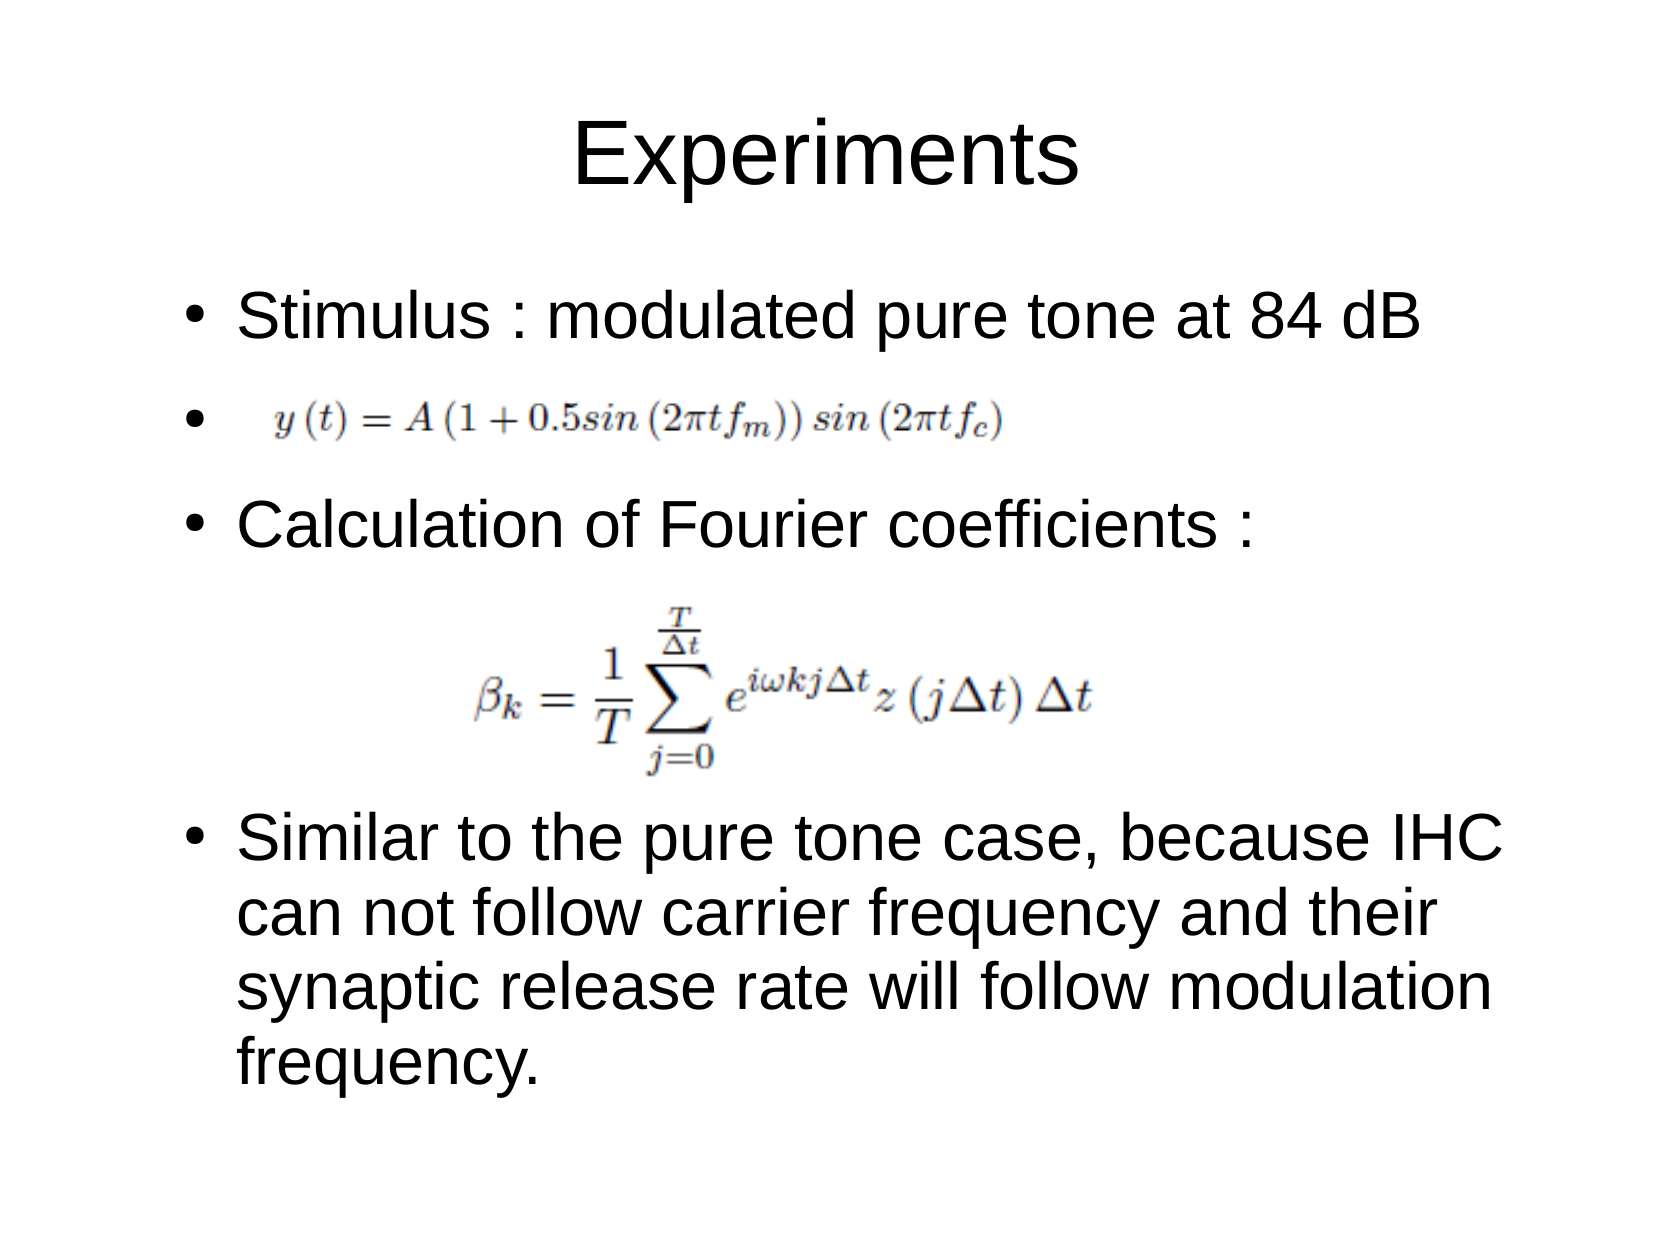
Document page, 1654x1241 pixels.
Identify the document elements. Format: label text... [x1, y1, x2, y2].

picture [460, 588, 1107, 804]
picture [259, 377, 1025, 456]
title Experiments [82, 49, 1571, 257]
list Stimulus : modulated pure tone at 84 dB Calculation of Fourier coefficients : Similar to the pure tone case, because IHC can not follow carrier frequency and their synaptic release rate will follow modulation frequency. [165, 278, 1524, 1193]
